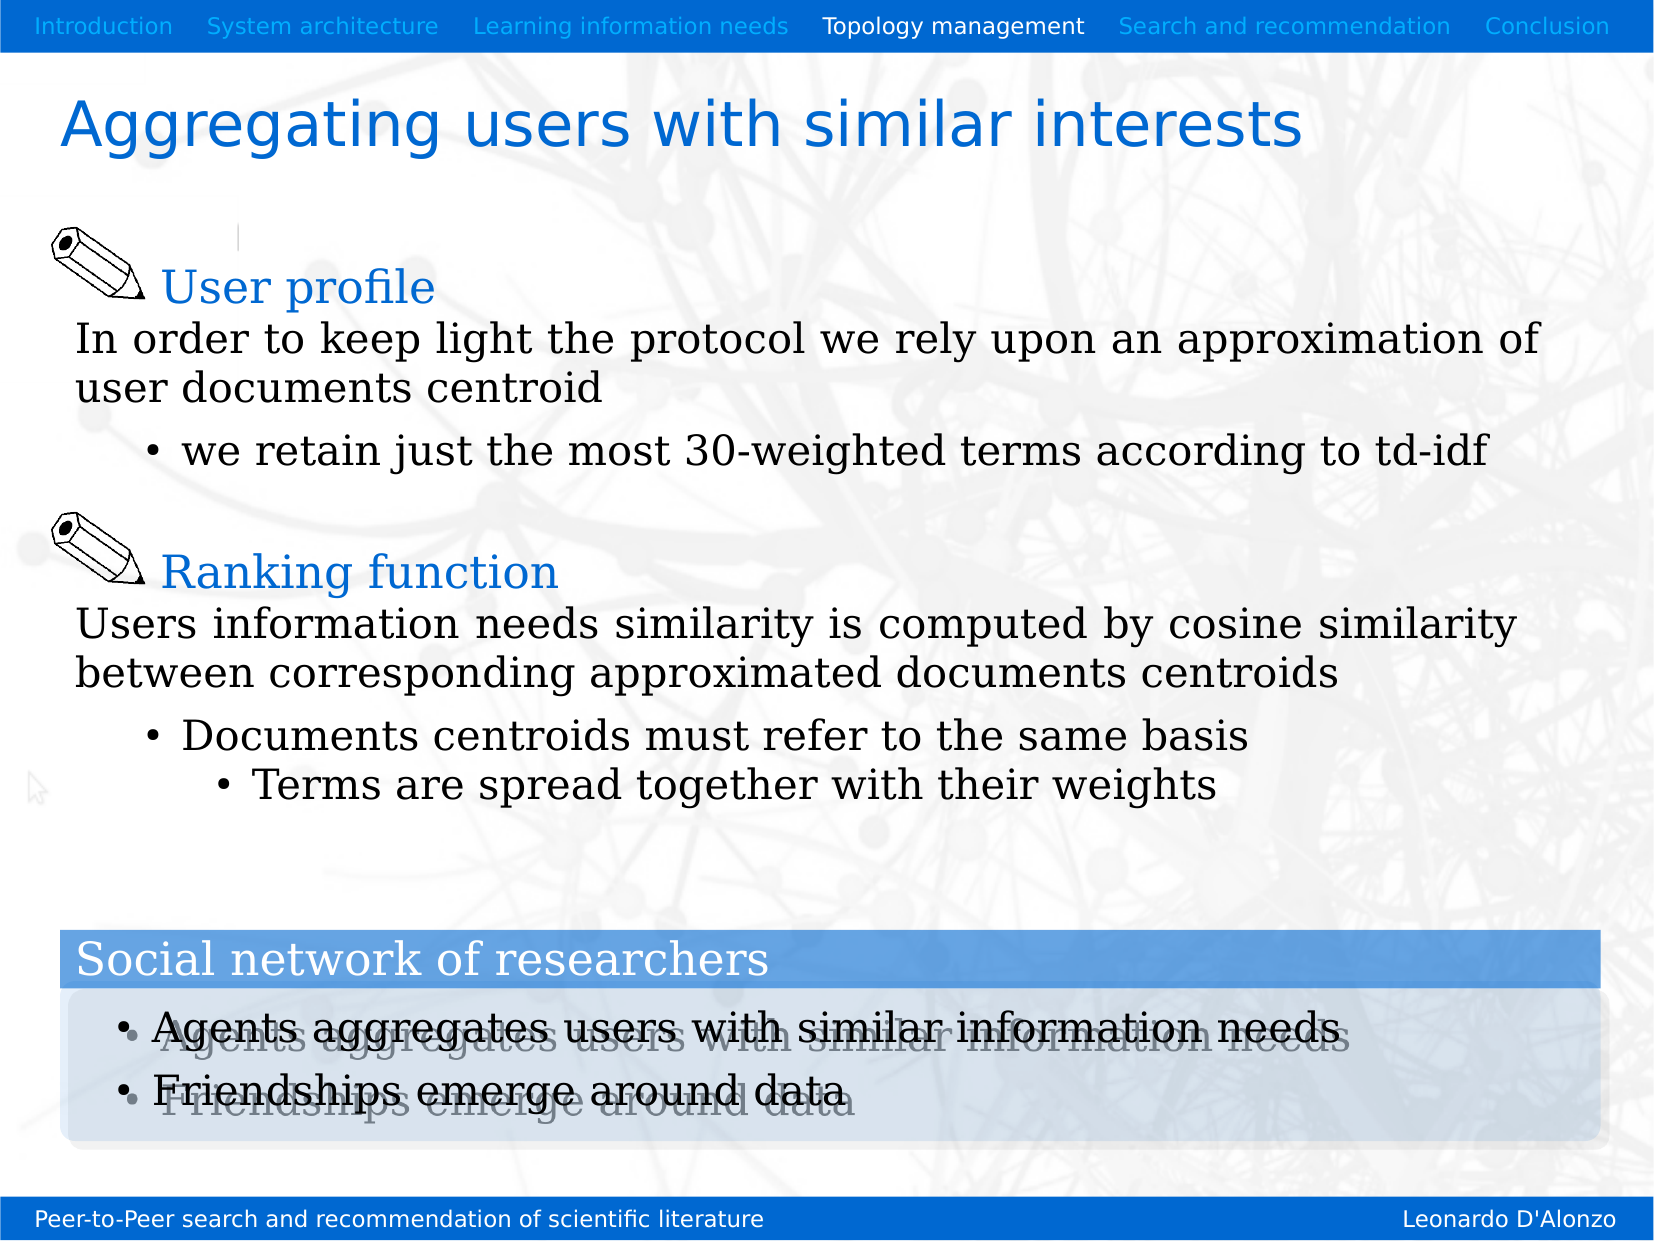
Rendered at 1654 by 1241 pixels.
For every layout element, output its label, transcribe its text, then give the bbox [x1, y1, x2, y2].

text_box Users information needs similarity is computed by cosine similarity between corresponding approximated documents centroids Documents centroids must refer to the same basis Terms are spread together with their weights [60, 592, 1600, 865]
text_box Introduction [19, 6, 189, 48]
text_box [0, 1196, 1654, 1241]
text_box Social network of researchers [60, 929, 1601, 989]
text_box Search and recommendation [1103, 6, 1467, 48]
text_box Leonardo D'Alonzo [1387, 1198, 1647, 1241]
text_box Conclusion [1470, 6, 1626, 48]
text_box User profile [145, 253, 584, 307]
text_box Peer-to-Peer search and recommendation of scientific literature [19, 1198, 898, 1241]
text_box Learning information needs [458, 6, 804, 48]
text_box Ranking function [145, 538, 584, 592]
text_box Topology management [807, 6, 1100, 48]
picture [0, 53, 1654, 1196]
title Aggregating users with similar interests [60, 75, 1549, 175]
text_box System architecture [192, 6, 455, 48]
text_box In order to keep light the protocol we rely upon an approximation of user documents centroid we retain just the most 30-weighted terms according to td-idf [60, 307, 1600, 507]
text_box [0, 0, 1654, 53]
text_box Agents aggregates users with similar information needs Friendships emerge around data [60, 989, 1601, 1142]
